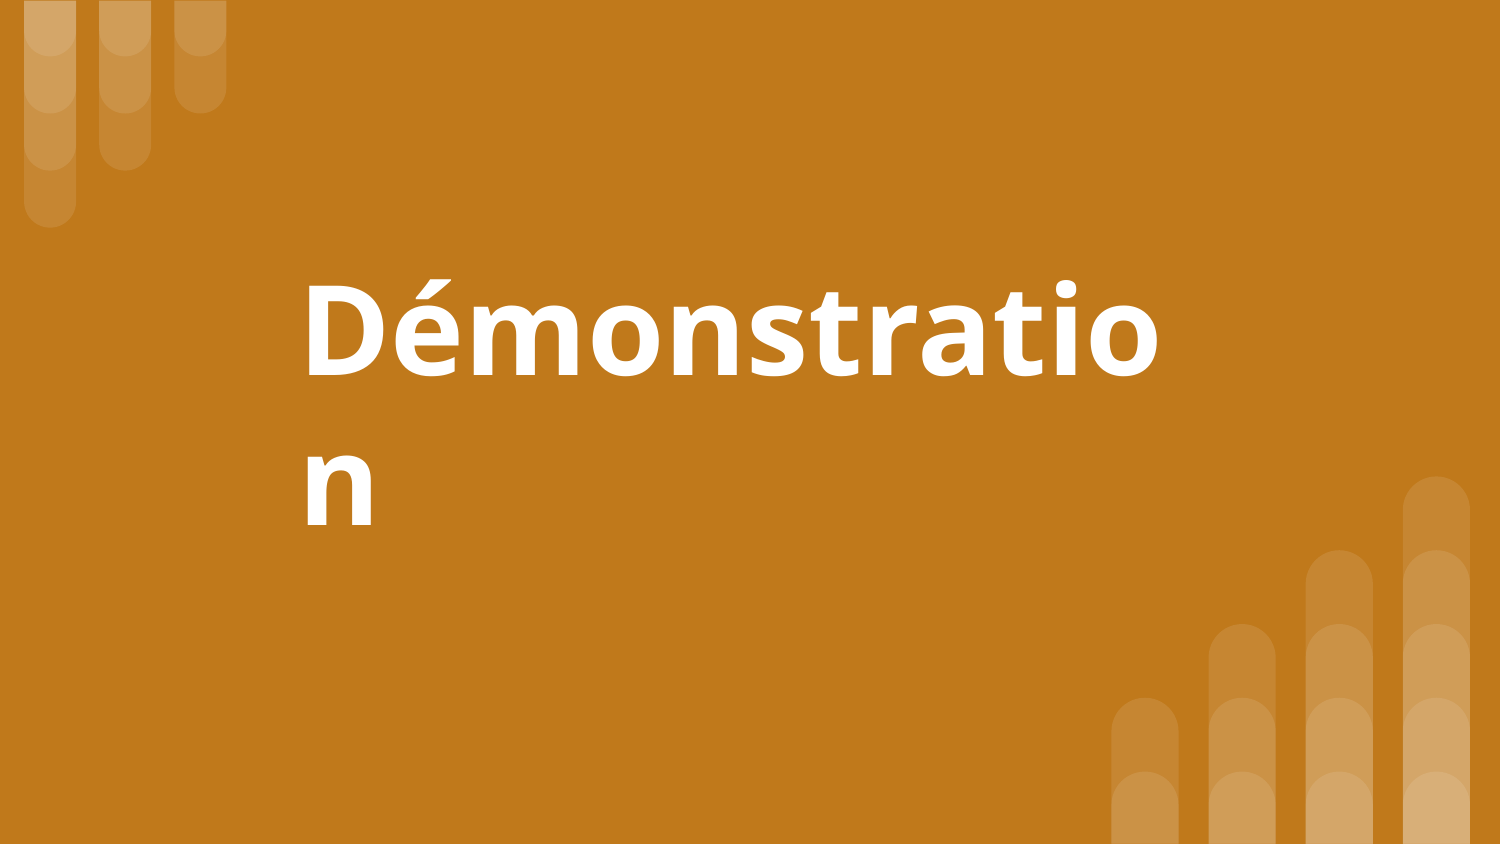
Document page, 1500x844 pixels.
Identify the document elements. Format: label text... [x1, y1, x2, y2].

title Démonstration [283, 247, 1245, 555]
